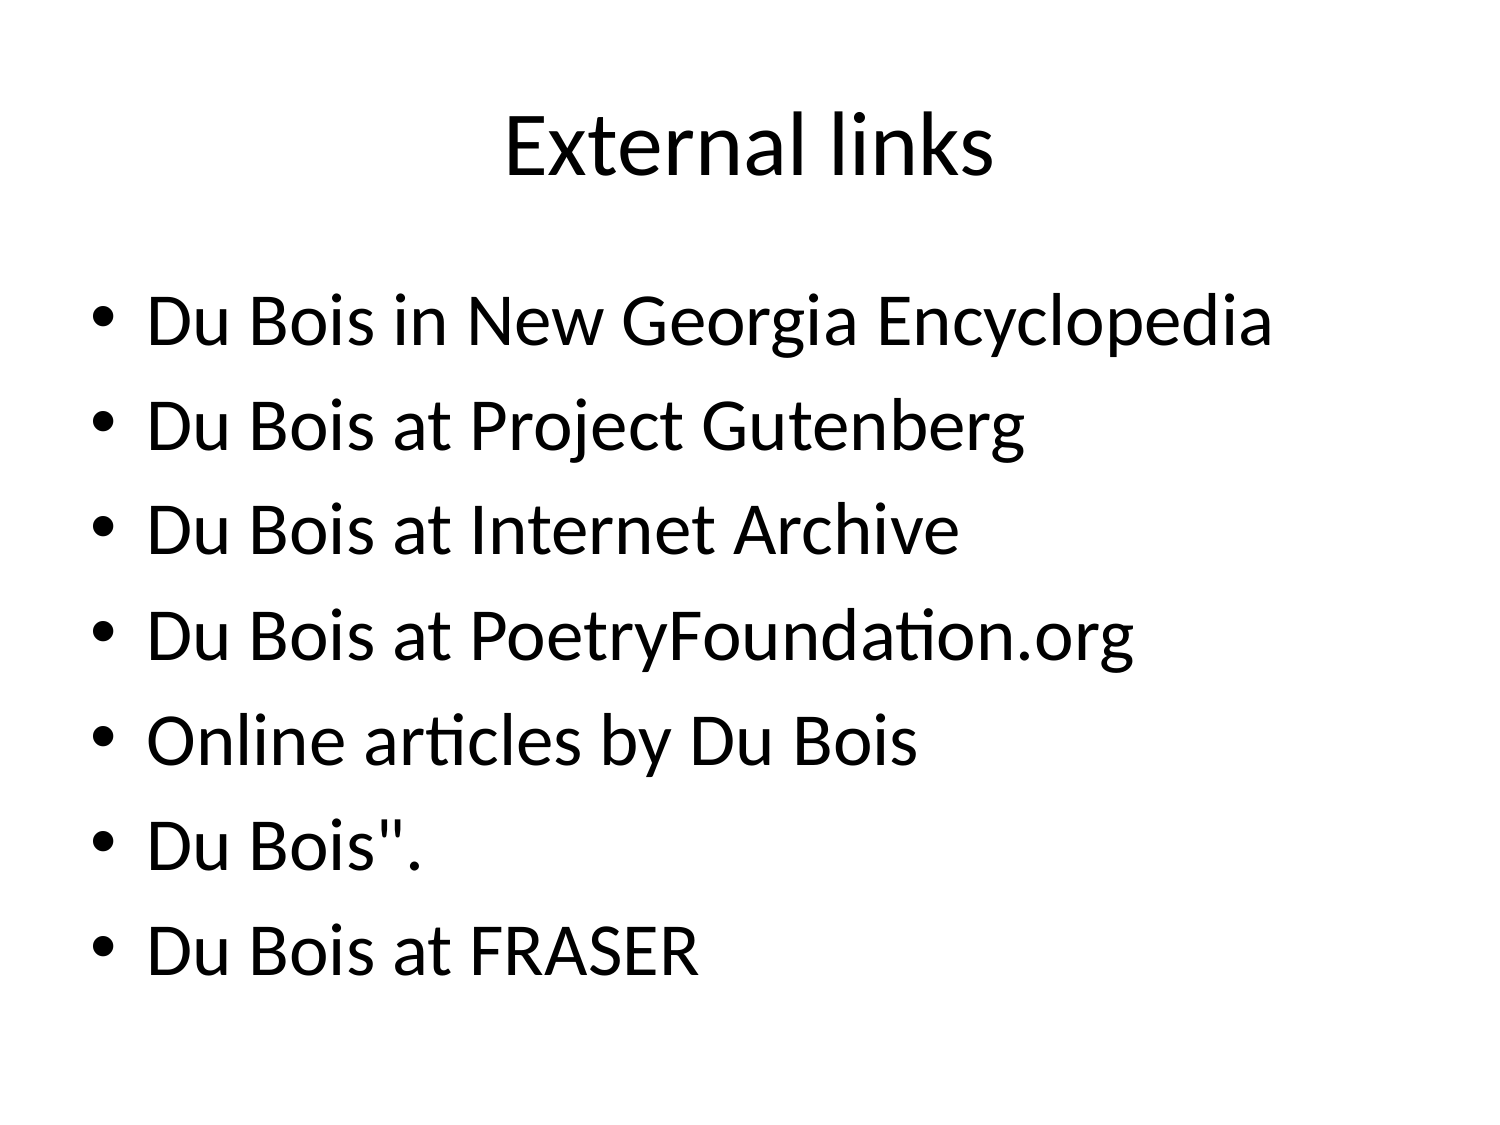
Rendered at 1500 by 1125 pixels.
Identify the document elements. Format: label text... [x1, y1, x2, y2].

title External links [75, 45, 1425, 233]
list Du Bois in New Georgia Encyclopedia Du Bois at Project Gutenberg Du Bois at Internet Archive Du Bois at PoetryFoundation.org Online articles by Du Bois Du Bois". Du Bois at FRASER [75, 262, 1425, 1005]
